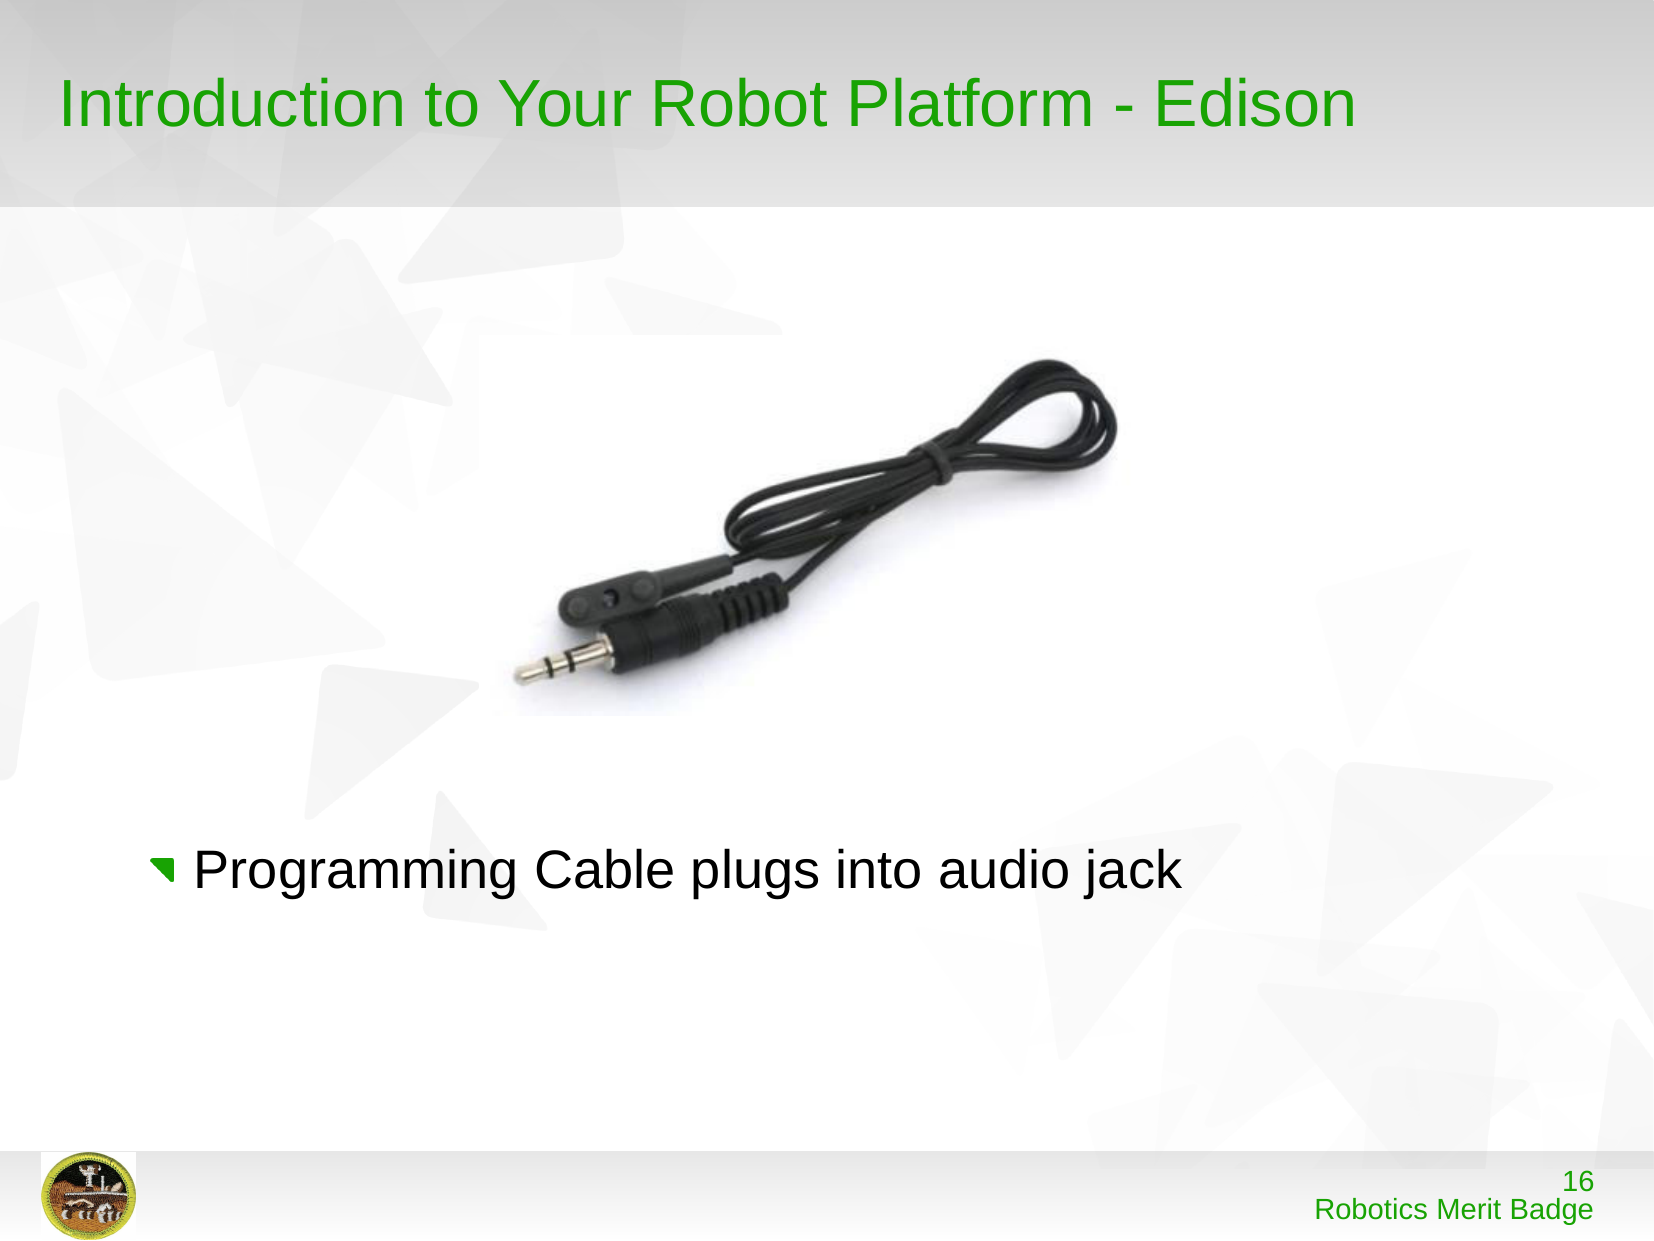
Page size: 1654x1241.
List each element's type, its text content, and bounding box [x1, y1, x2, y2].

picture [0, 0, 1654, 1169]
title Introduction to Your Robot Platform - Edison [59, 29, 1595, 178]
picture [41, 1152, 136, 1240]
list Programming Cable plugs into audio jack [150, 840, 1531, 1006]
